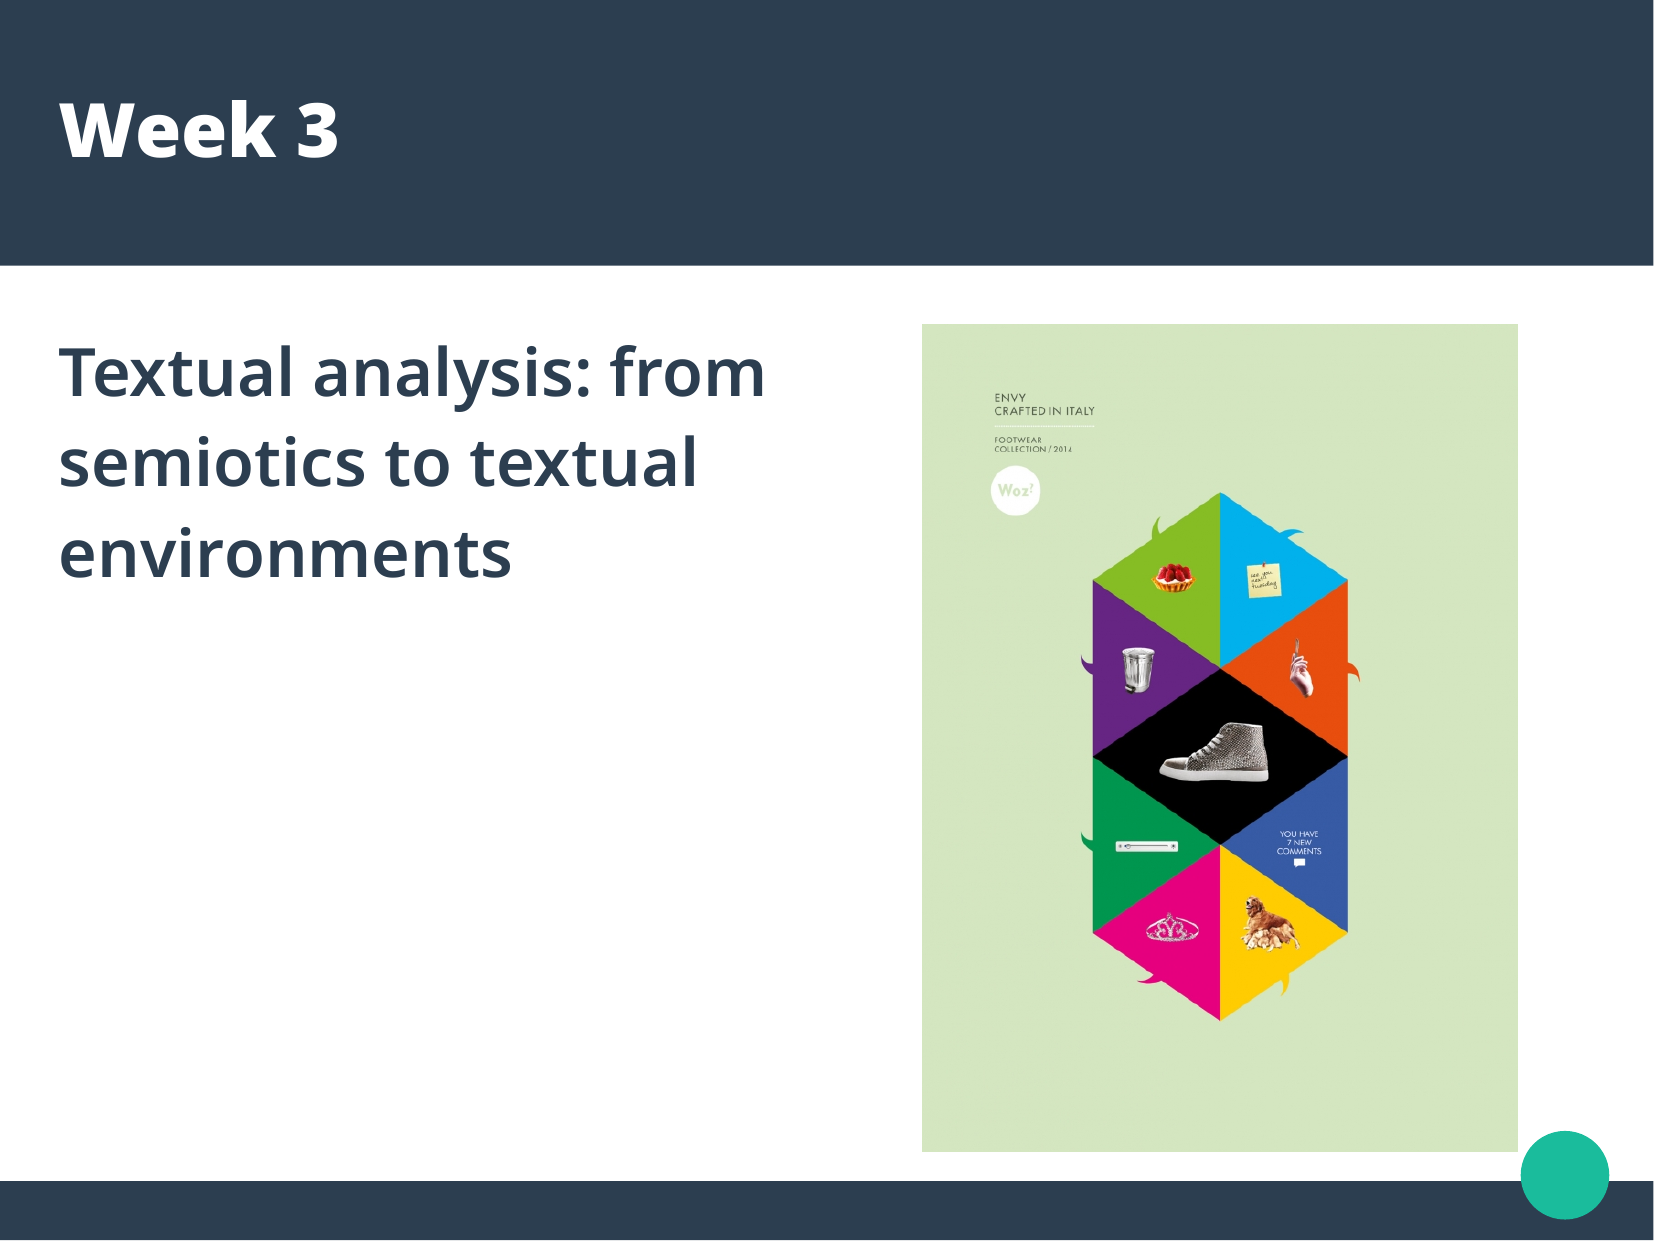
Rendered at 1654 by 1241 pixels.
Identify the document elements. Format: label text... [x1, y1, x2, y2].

list Textual analysis: from semiotics to textual environments [59, 324, 809, 1152]
picture [922, 324, 1518, 1152]
title Week 3 [59, 49, 1595, 207]
